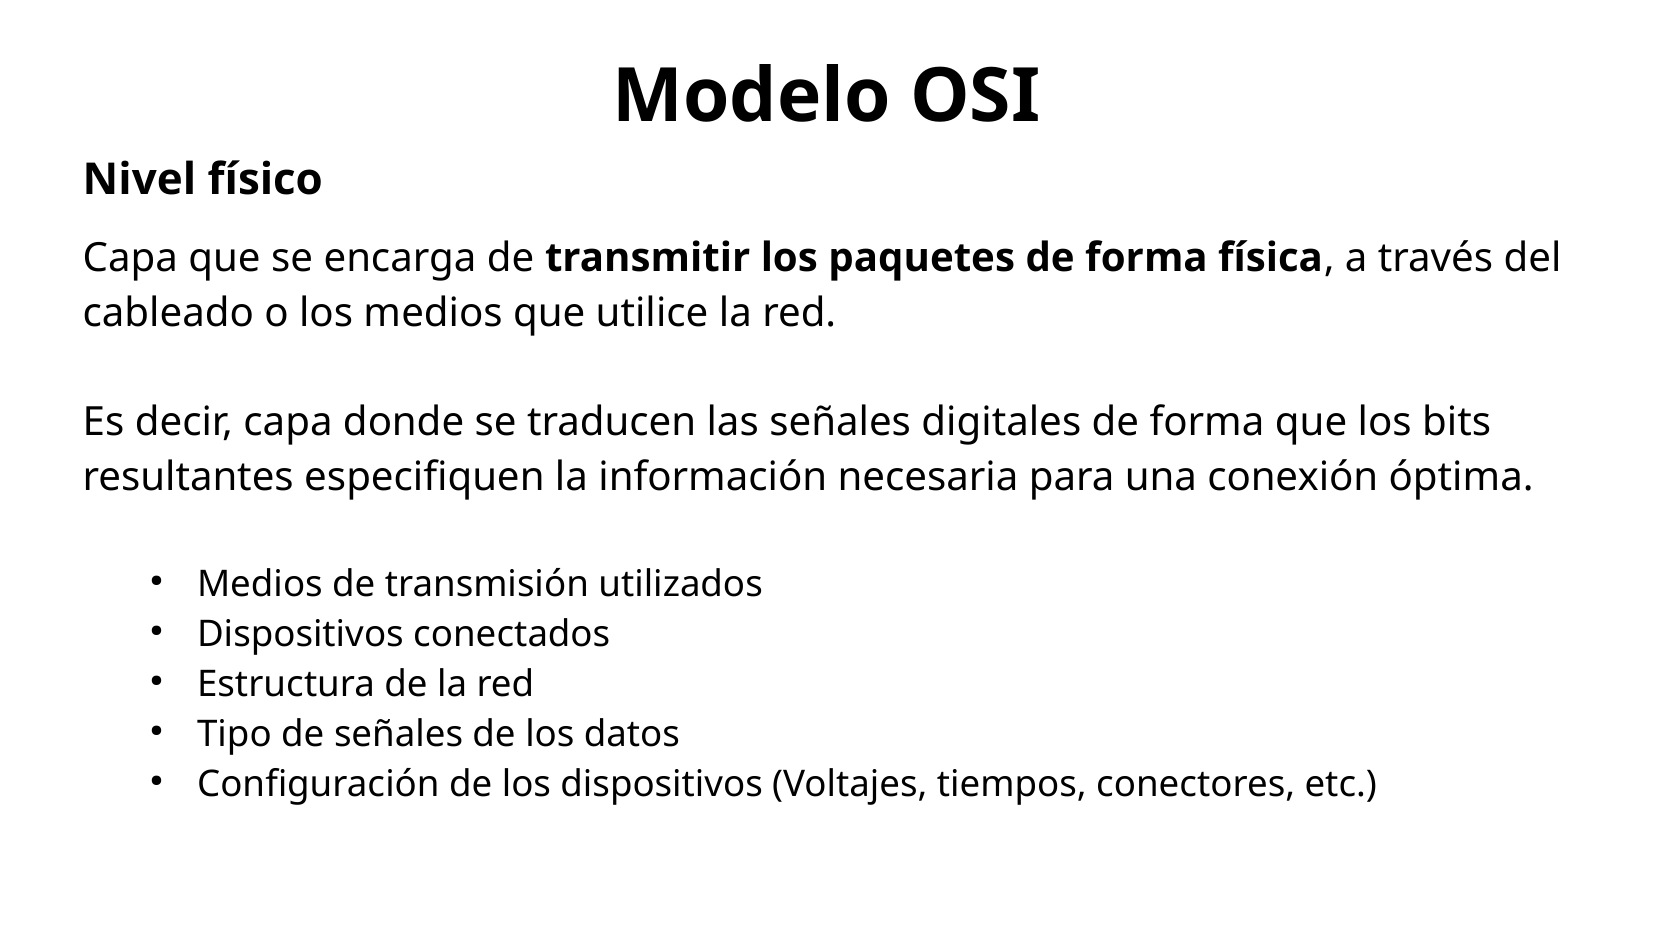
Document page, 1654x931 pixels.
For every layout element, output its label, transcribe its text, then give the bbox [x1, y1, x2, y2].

title Modelo OSI [82, 37, 1571, 147]
list Nivel físico Capa que se encarga de transmitir los paquetes de forma física, a través del cableado o los medios que utilice la red. Es decir, capa donde se traducen las señales digitales de forma que los bits resultantes especifiquen la información necesaria para una conexión óptima. Medios de transmisión utilizados Dispositivos conectados Estructura de la red Tipo de señales de los datos Configuración de los dispositivos (Voltajes, tiempos, conectores, etc.) [82, 147, 1571, 857]
